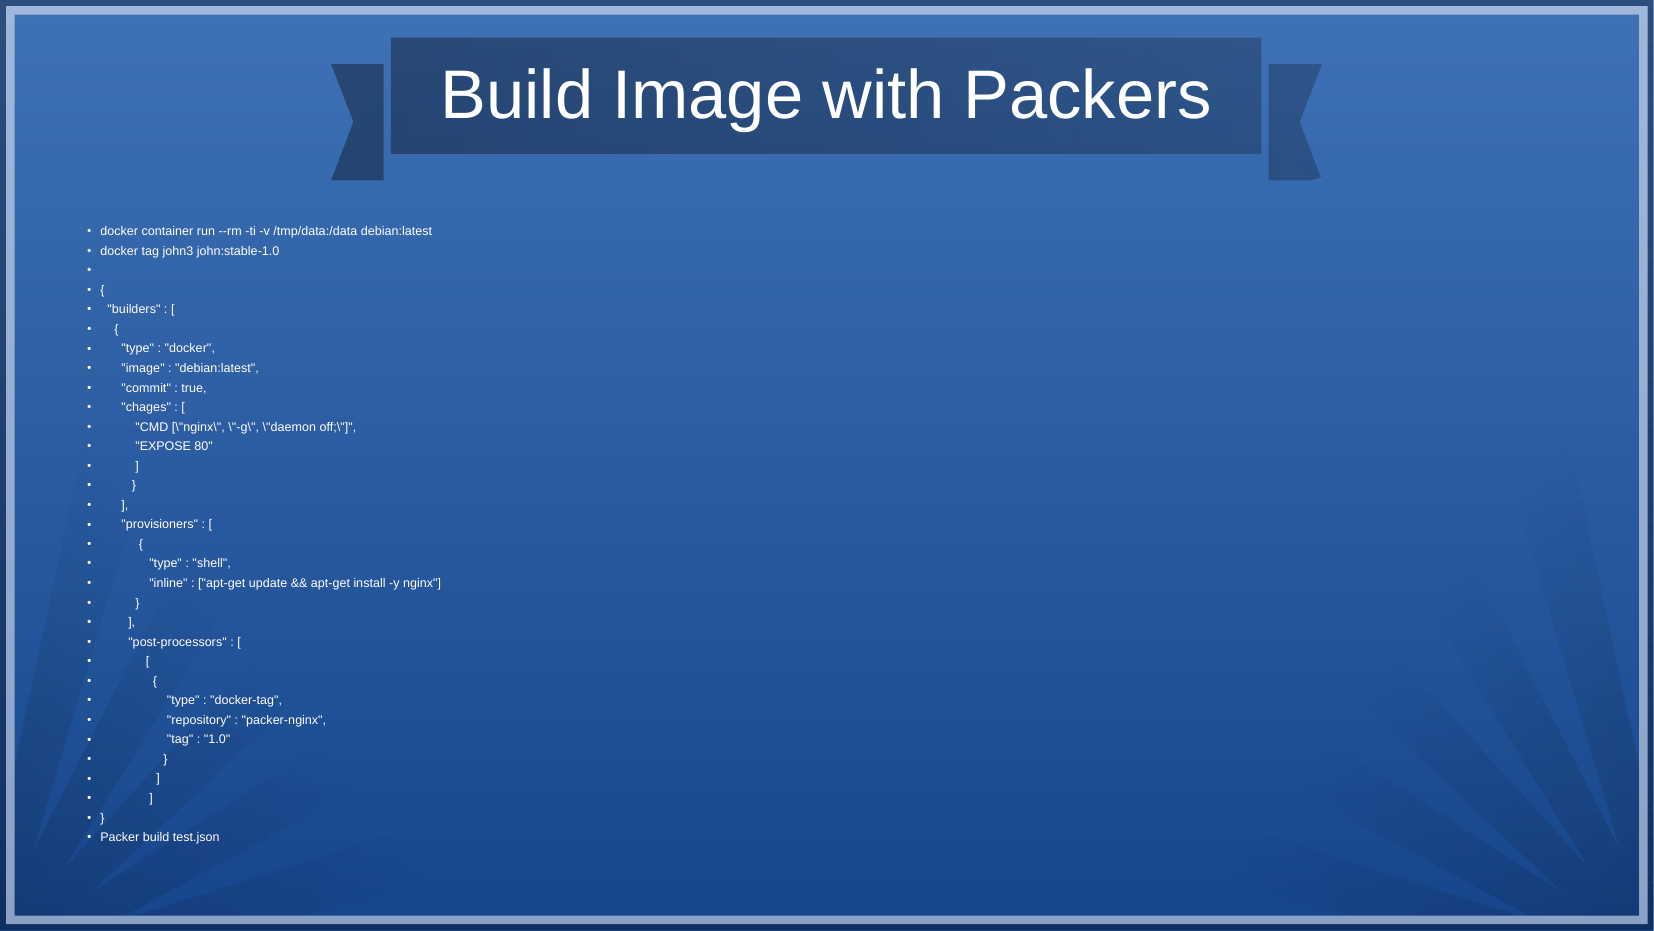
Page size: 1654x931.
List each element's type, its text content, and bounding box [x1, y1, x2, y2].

list docker container run --rm -ti -v /tmp/data:/data debian:latest docker tag john3 john:stable-1.0 { "builders" : [ { "type" : "docker", "image" : "debian:latest", "commit" : true, "chages" : [ "CMD [\"nginx\", \"-g\", \"daemon off;\"]", "EXPOSE 80" ] } ], "provisioners" : [ { "type" : "shell", "inline" : ["apt-get update && apt-get install -y nginx"] } ], "post-processors" : [ [ { "type" : "docker-tag", "repository" : "packer-nginx", "tag" : "1.0" } ] ] } Packer build test.json [82, 224, 1571, 848]
title Build Image with Packers [389, 35, 1264, 154]
